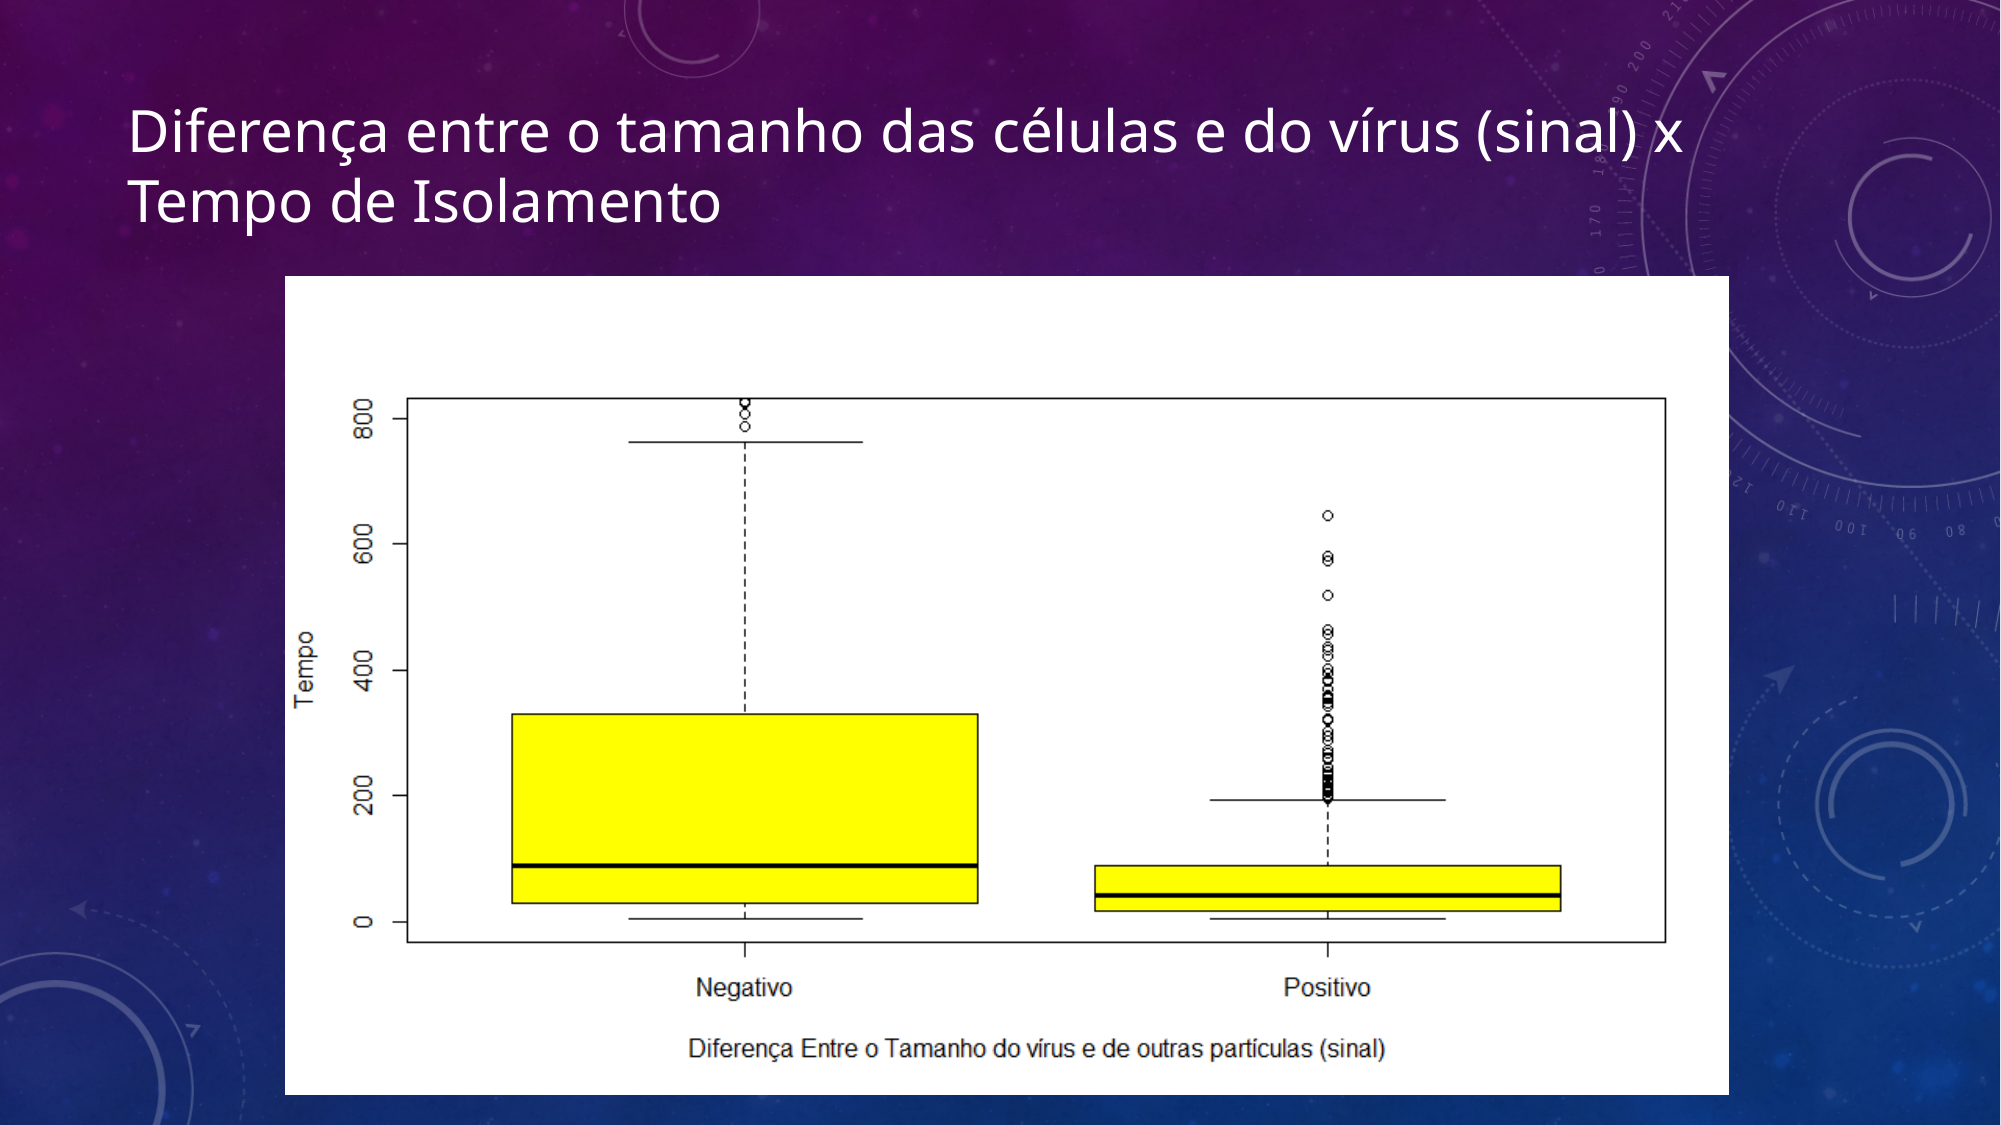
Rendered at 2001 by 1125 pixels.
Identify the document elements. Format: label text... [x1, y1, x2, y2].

title Diferença entre o tamanho das células e do vírus (sinal) x Tempo de Isolamento [112, 45, 1775, 284]
picture [0, 0, 2001, 1125]
